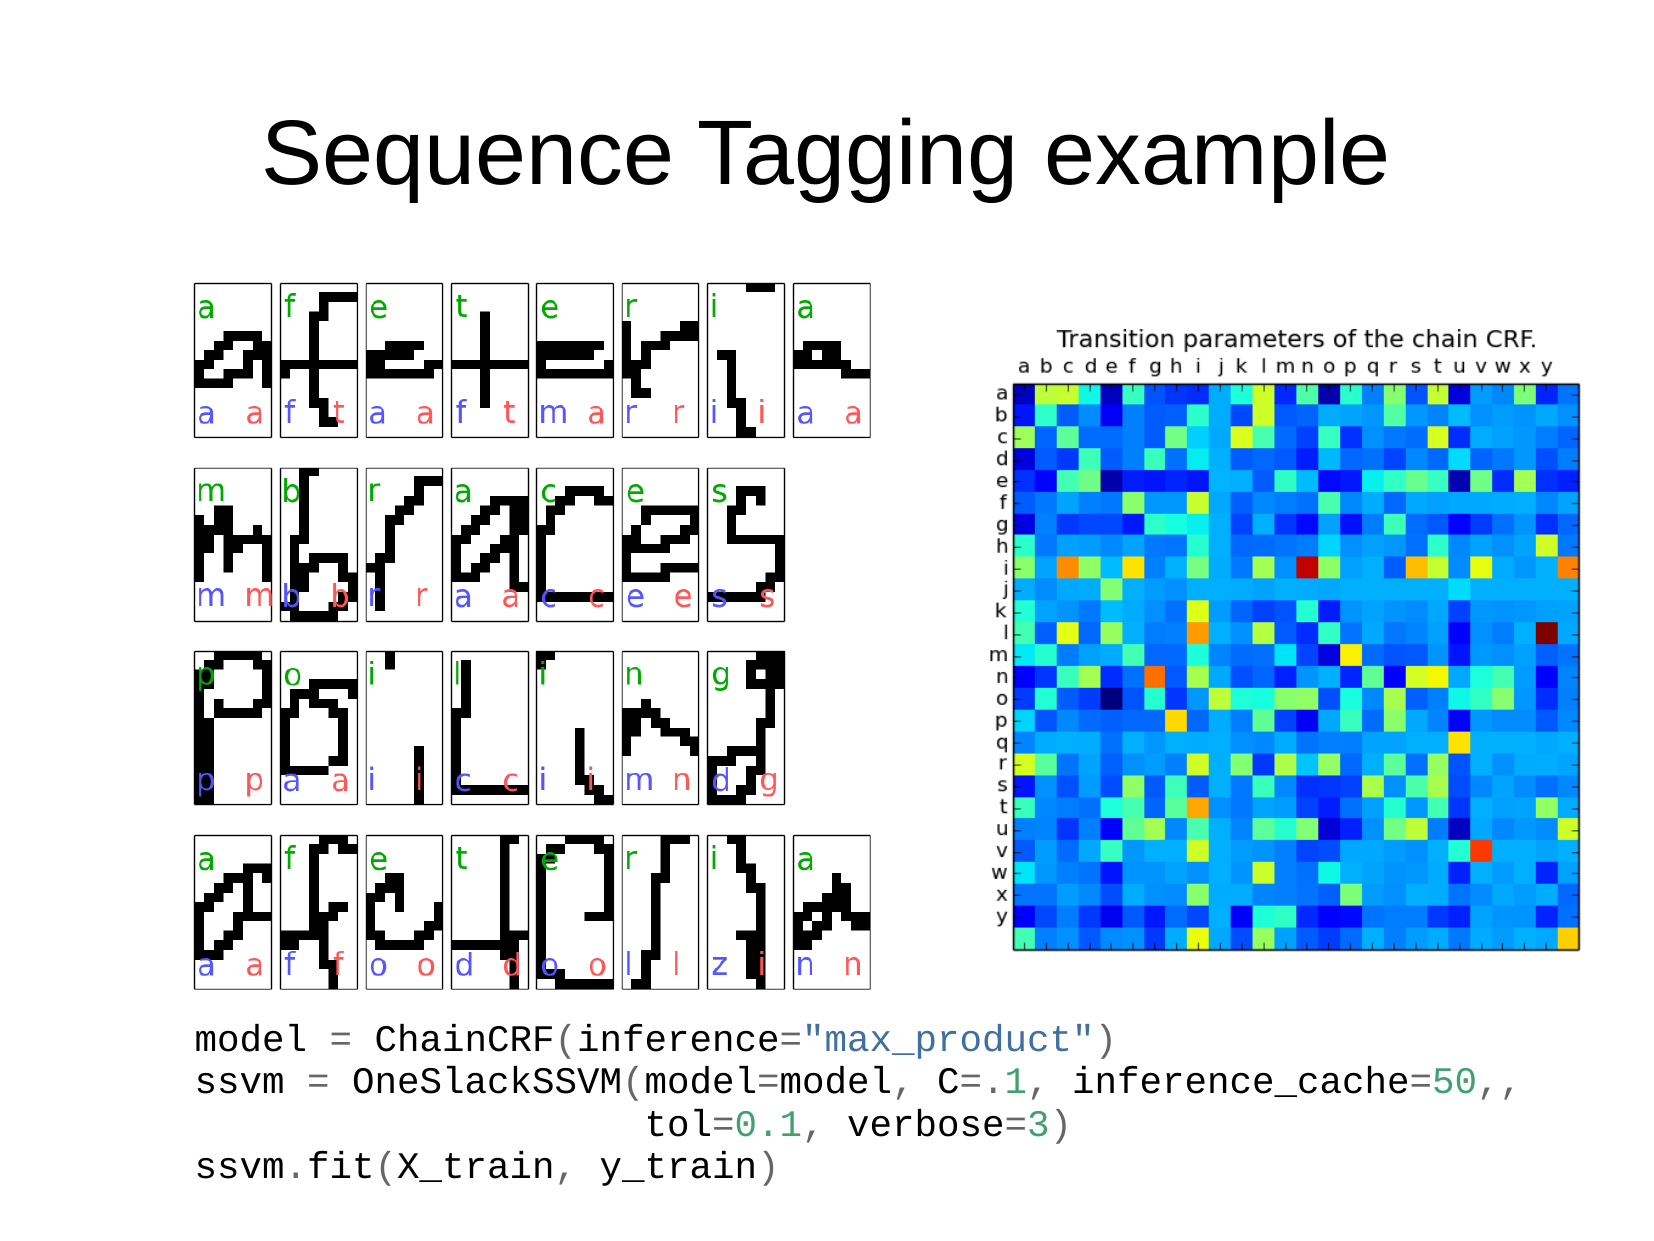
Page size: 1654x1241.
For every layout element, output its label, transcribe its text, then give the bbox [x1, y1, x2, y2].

picture [193, 282, 871, 991]
title Sequence Tagging example [82, 49, 1571, 257]
text_box model = ChainCRF(inference="max_product") ssvm = OneSlackSSVM(model=model, C=.1, inference_cache=50,, tol=0.1, verbose=3) ssvm.fit(X_train, y_train) [194, 1020, 1654, 1192]
picture [990, 329, 1581, 952]
